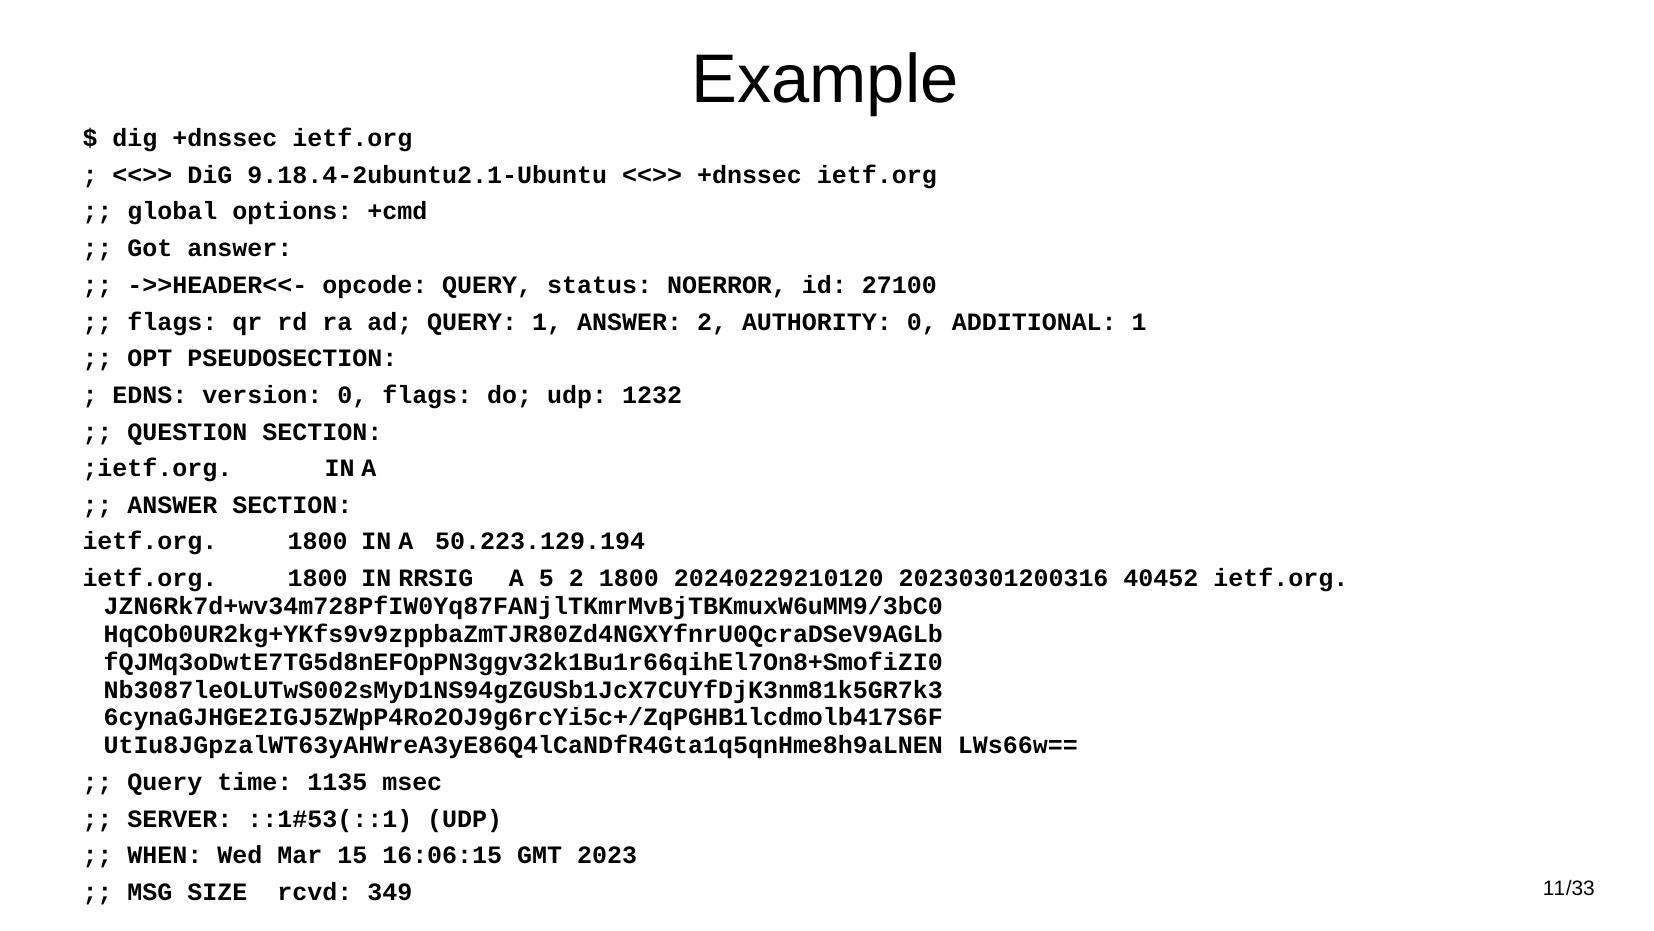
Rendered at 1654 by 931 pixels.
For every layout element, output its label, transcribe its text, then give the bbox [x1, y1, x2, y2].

list $ dig +dnssec ietf.org ; <<>> DiG 9.18.4-2ubuntu2.1-Ubuntu <<>> +dnssec ietf.org ;; global options: +cmd ;; Got answer: ;; ->>HEADER<<- opcode: QUERY, status: NOERROR, id: 27100 ;; flags: qr rd ra ad; QUERY: 1, ANSWER: 2, AUTHORITY: 0, ADDITIONAL: 1 ;; OPT PSEUDOSECTION: ; EDNS: version: 0, flags: do; udp: 1232 ;; QUESTION SECTION: ;ietf.org. IN A ;; ANSWER SECTION: ietf.org. 1800 IN A 50.223.129.194 ietf.org. 1800 IN RRSIG A 5 2 1800 20240229210120 20230301200316 40452 ietf.org. JZN6Rk7d+wv34m728PfIW0Yq87FANjlTKmrMvBjTBKmuxW6uMM9/3bC0 HqCOb0UR2kg+YKfs9v9zppbaZmTJR80Zd4NGXYfnrU0QcraDSeV9AGLb fQJMq3oDwtE7TG5d8nEFOpPN3ggv32k1Bu1r66qihEl7On8+SmofiZI0 Nb3087leOLUTwS002sMyD1NS94gZGUSb1JcX7CUYfDjK3nm81k5GR7k3 6cynaGJHGE2IGJ5ZWpP4Ro2OJ9g6rcYi5c+/ZqPGHB1lcdmolb417S6F UtIu8JGpzalWT63yAHWreA3yE86Q4lCaNDfR4Gta1q5qnHme8h9aLNEN LWs66w== ;; Query time: 1135 msec ;; SERVER: ::1#53(::1) (UDP) ;; WHEN: Wed Mar 15 16:06:15 GMT 2023 ;; MSG SIZE rcvd: 349 [82, 119, 1568, 918]
title Example [82, 3, 1568, 119]
